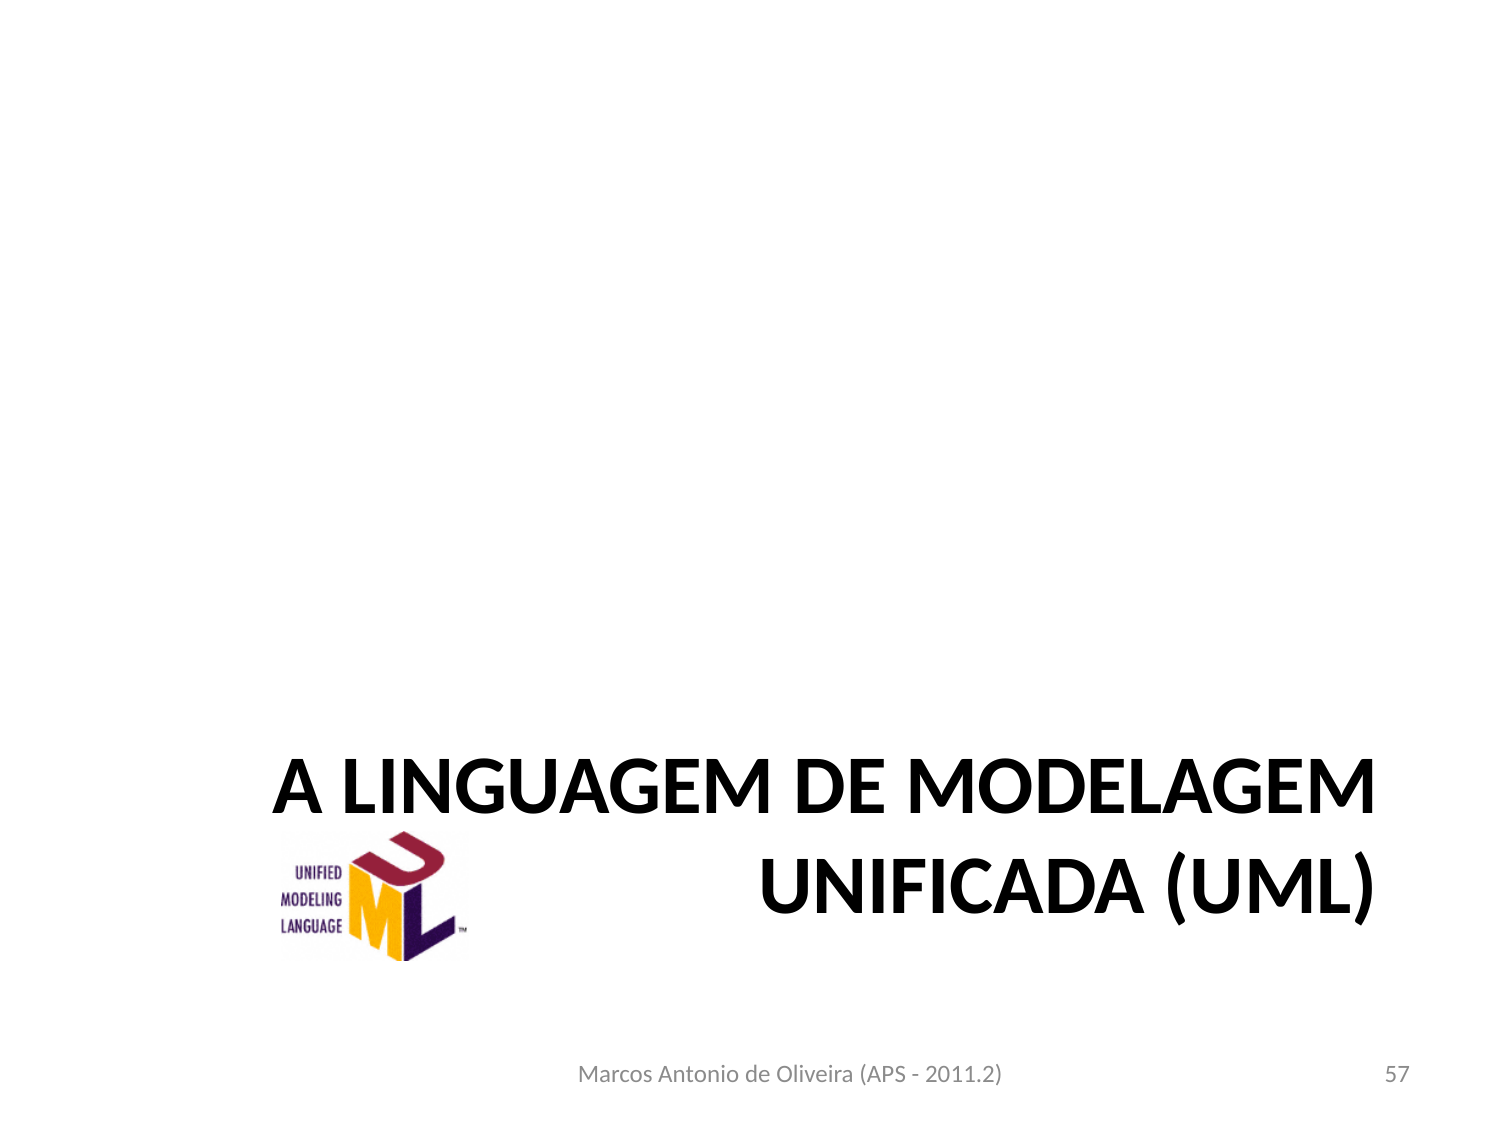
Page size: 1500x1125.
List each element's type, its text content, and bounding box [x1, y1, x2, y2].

picture [281, 831, 469, 962]
slide_number <número> [1074, 1042, 1425, 1103]
title A linguagem de modelagem unificada (UML) [118, 722, 1394, 947]
footer Marcos Antonio de Oliveira (APS - 2011.2) [512, 1042, 1069, 1103]
